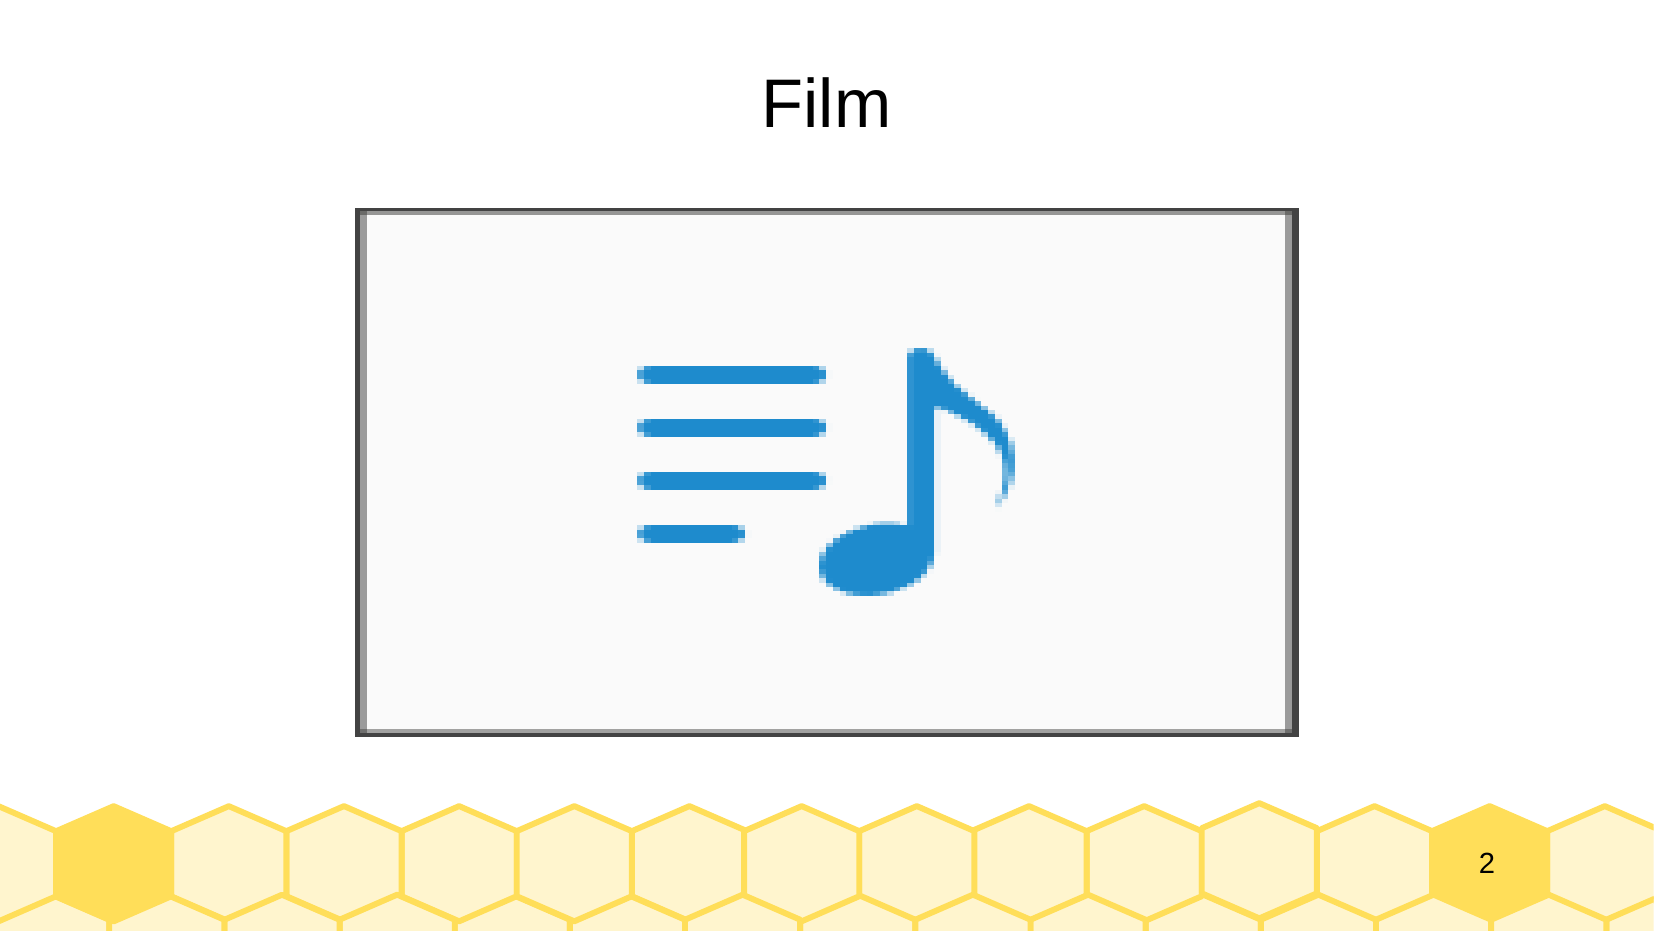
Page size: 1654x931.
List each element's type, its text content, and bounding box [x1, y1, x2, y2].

title Film [88, 29, 1565, 178]
text_box [354, 206, 1300, 739]
